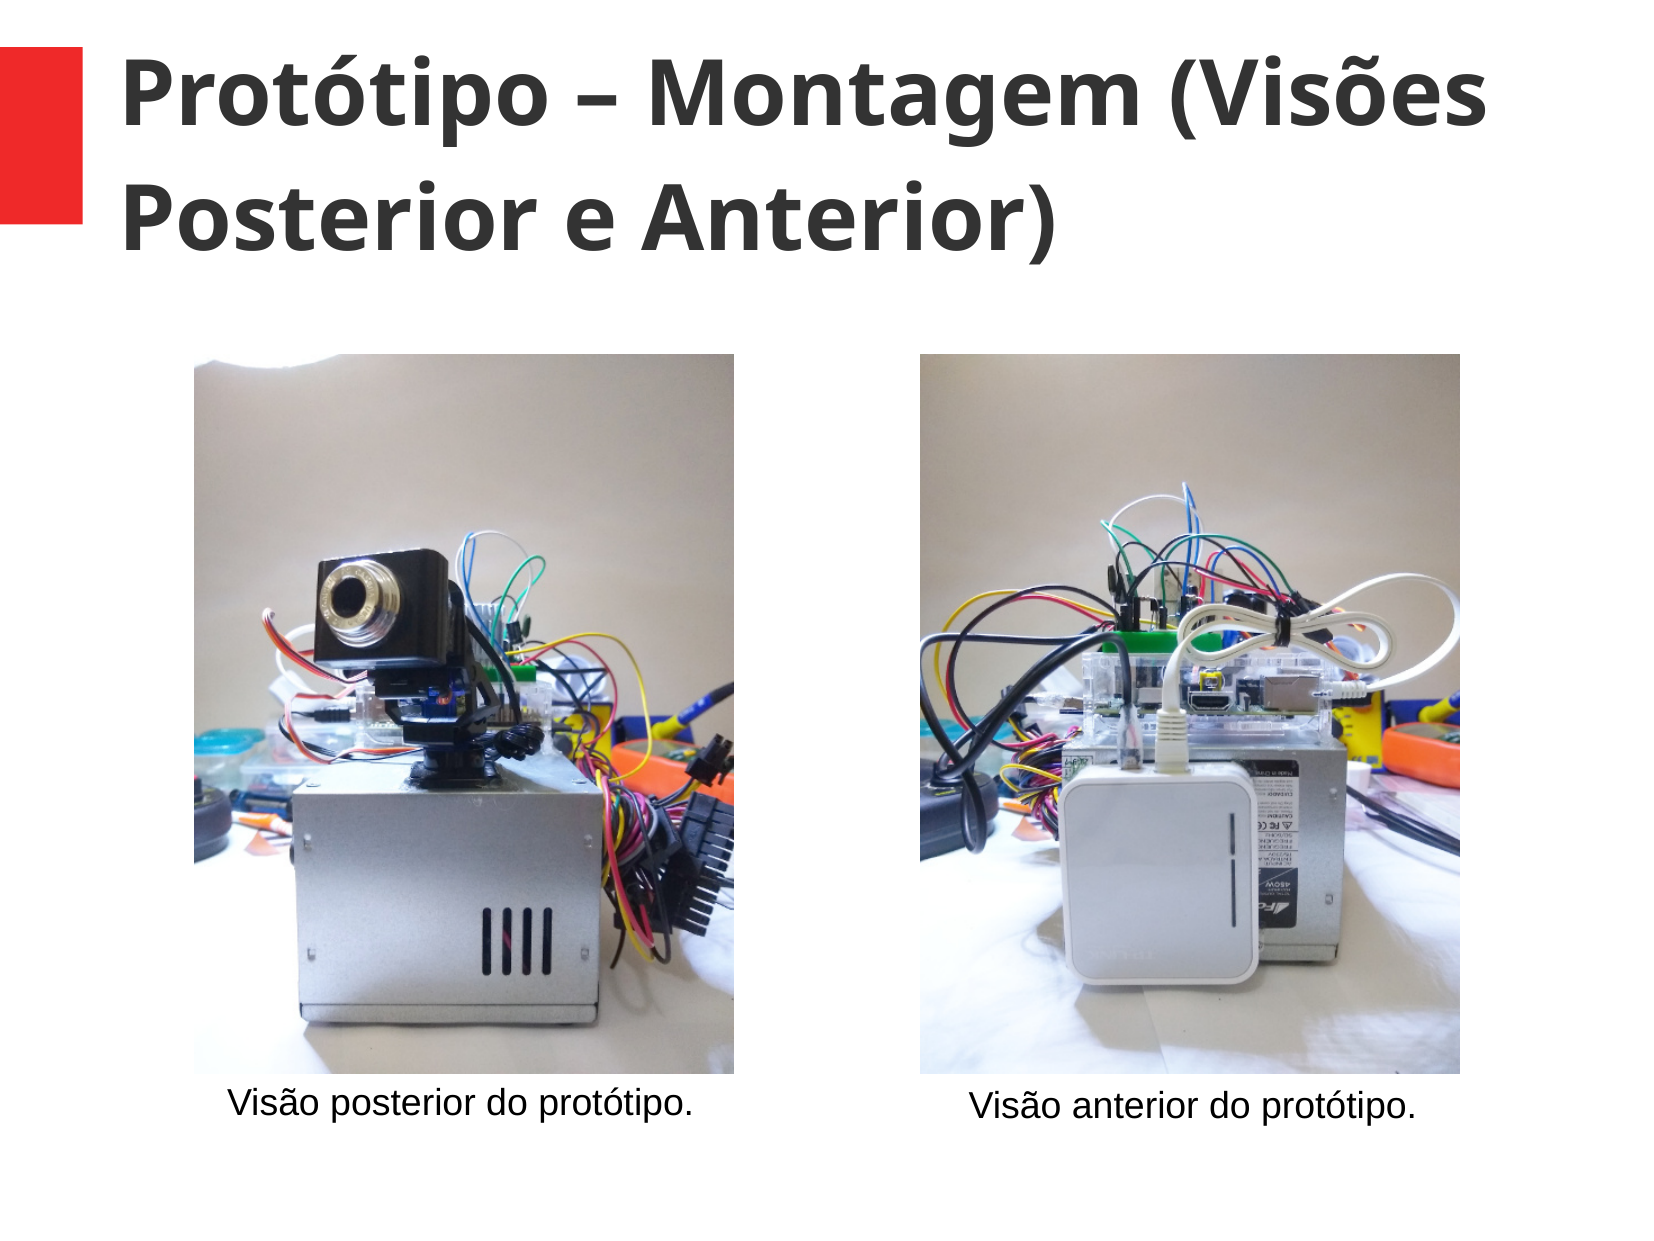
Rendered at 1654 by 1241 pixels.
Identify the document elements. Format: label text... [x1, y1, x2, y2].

title Protótipo – Montagem (Visões Posterior e Anterior) [118, 0, 1619, 314]
picture [920, 354, 1460, 1074]
picture [194, 354, 734, 1074]
text_box Visão posterior do protótipo. [188, 1073, 733, 1131]
text_box Visão anterior do protótipo. [921, 1077, 1465, 1134]
